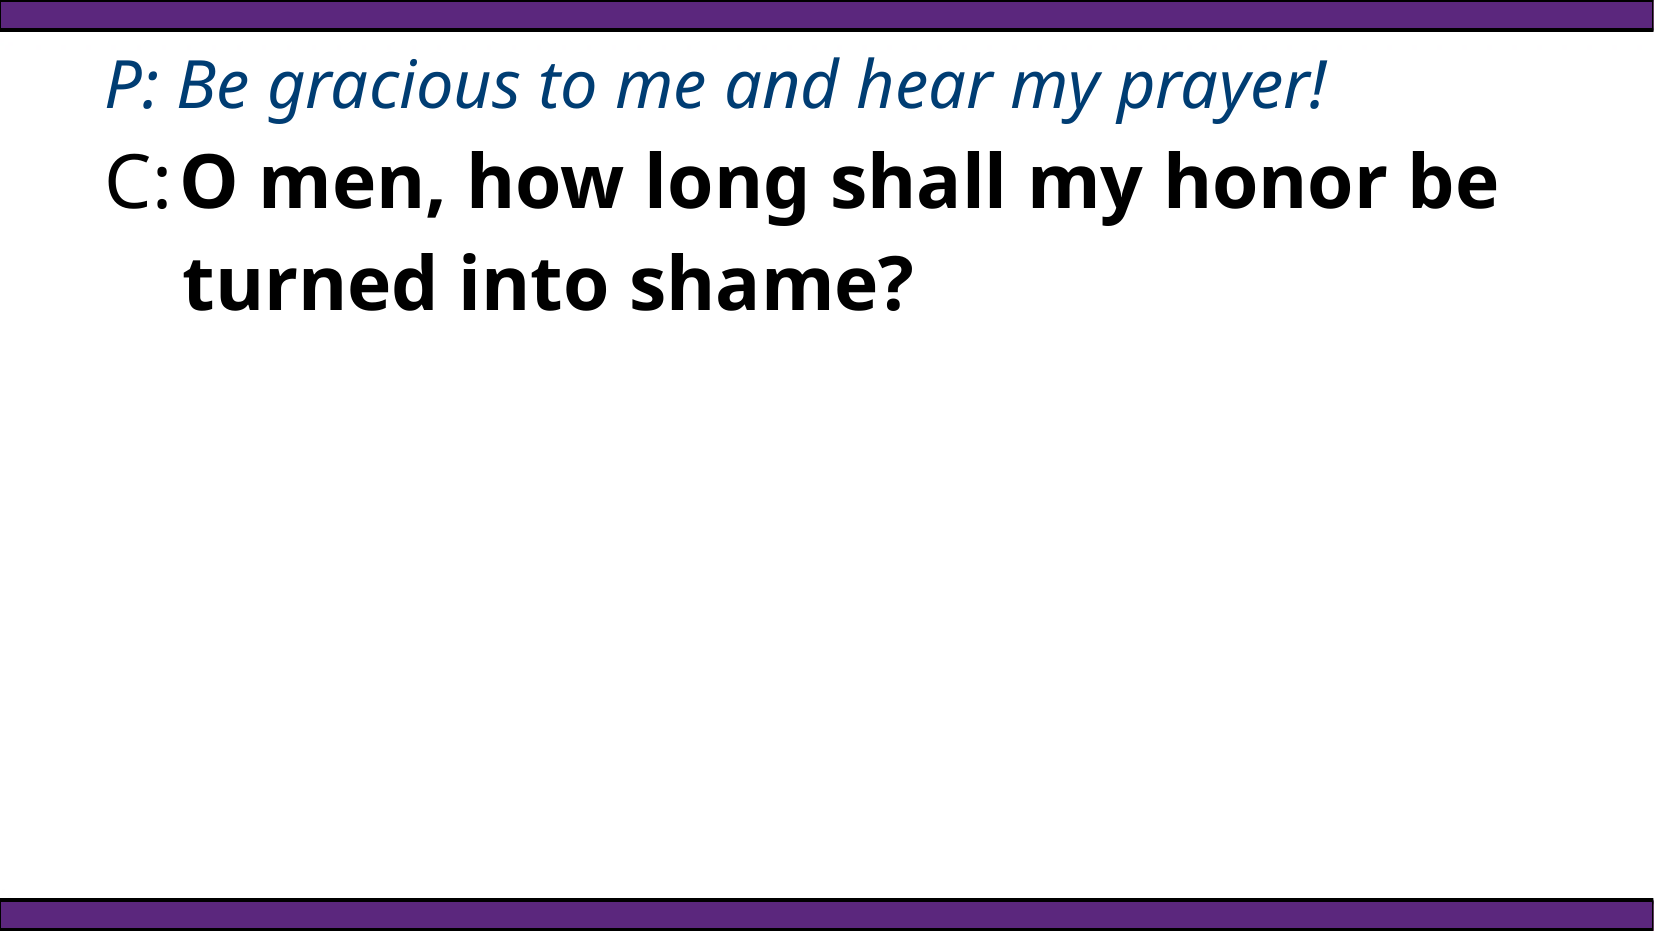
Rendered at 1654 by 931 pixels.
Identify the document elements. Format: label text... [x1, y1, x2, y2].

text_box [0, 900, 1654, 931]
picture [0, 31, 1654, 900]
text_box [0, 0, 1654, 31]
text_box P: Be gracious to me and hear my prayer! C: O men, how long shall my honor be turned into shame? [90, 30, 1576, 334]
